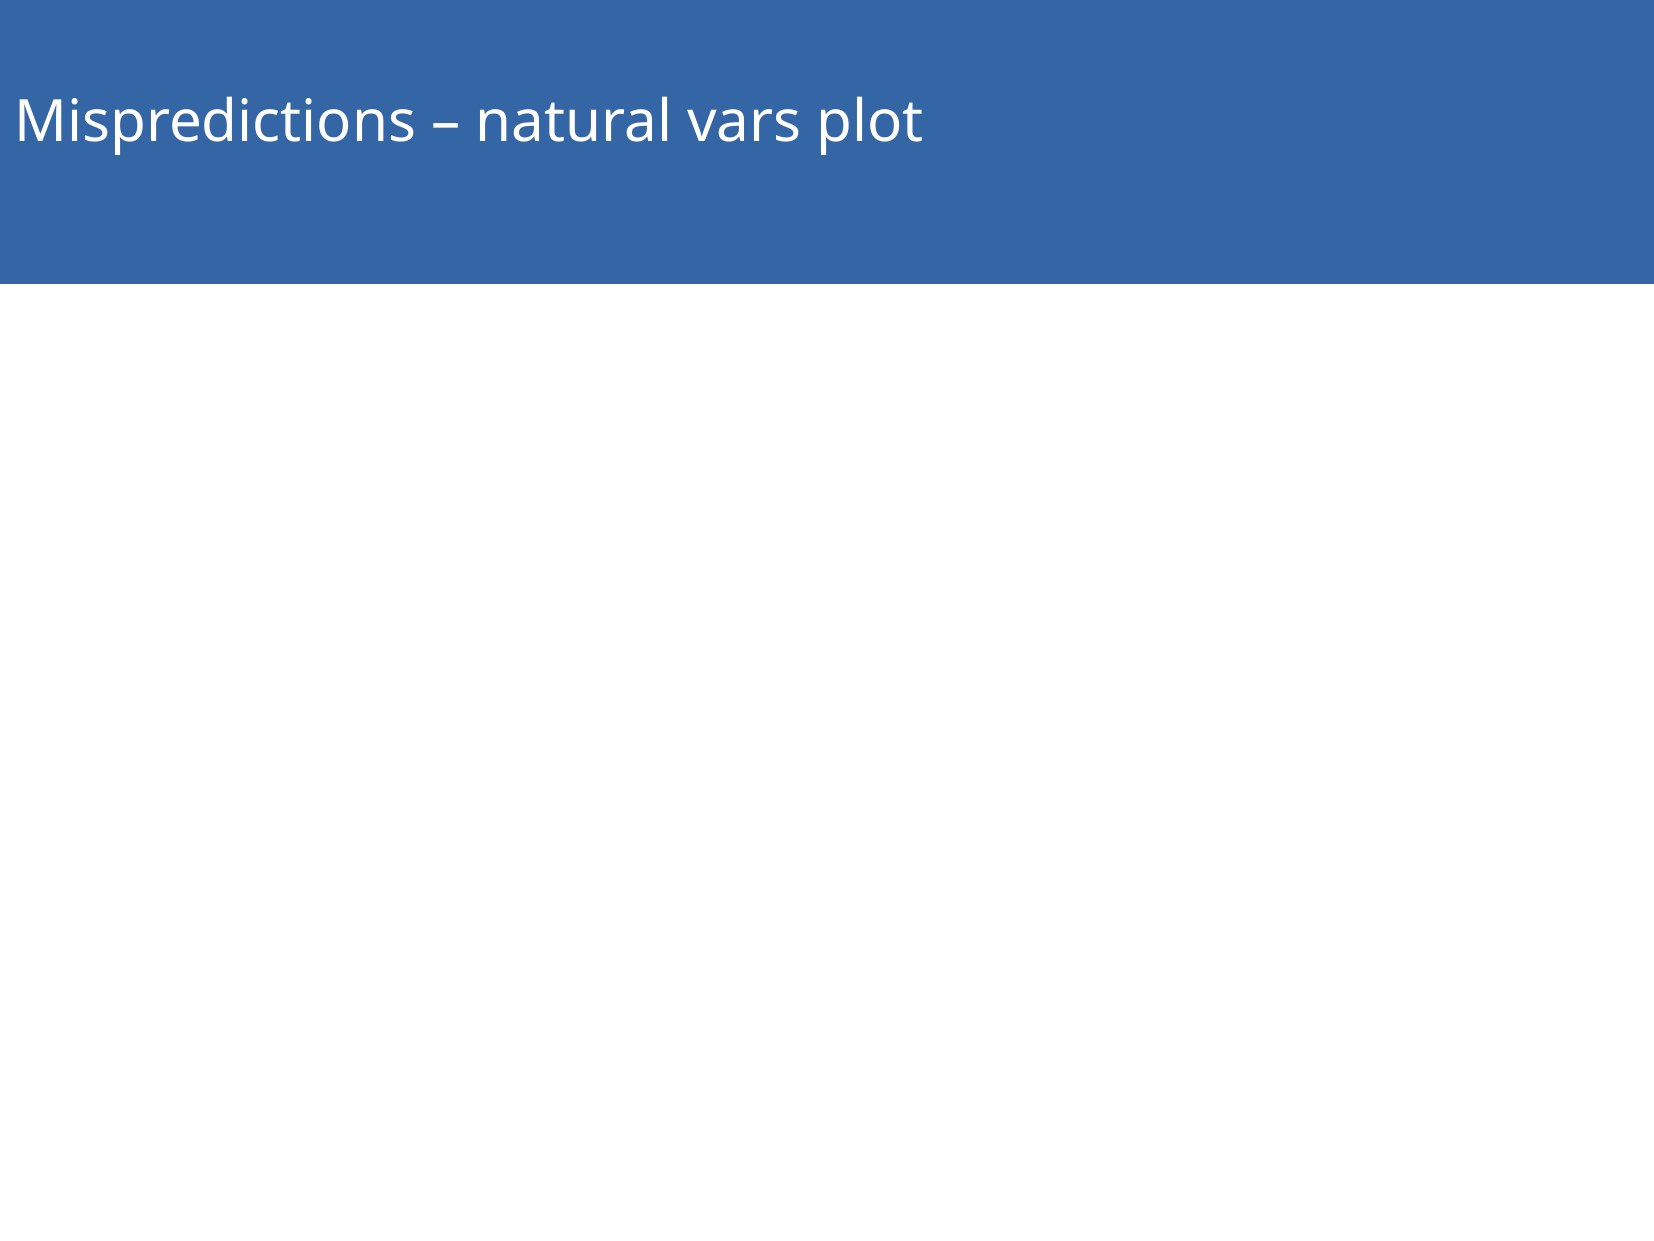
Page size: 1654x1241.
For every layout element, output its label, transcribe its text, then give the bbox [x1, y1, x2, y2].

text_box Mispredictions – natural vars plot [0, 0, 1654, 284]
